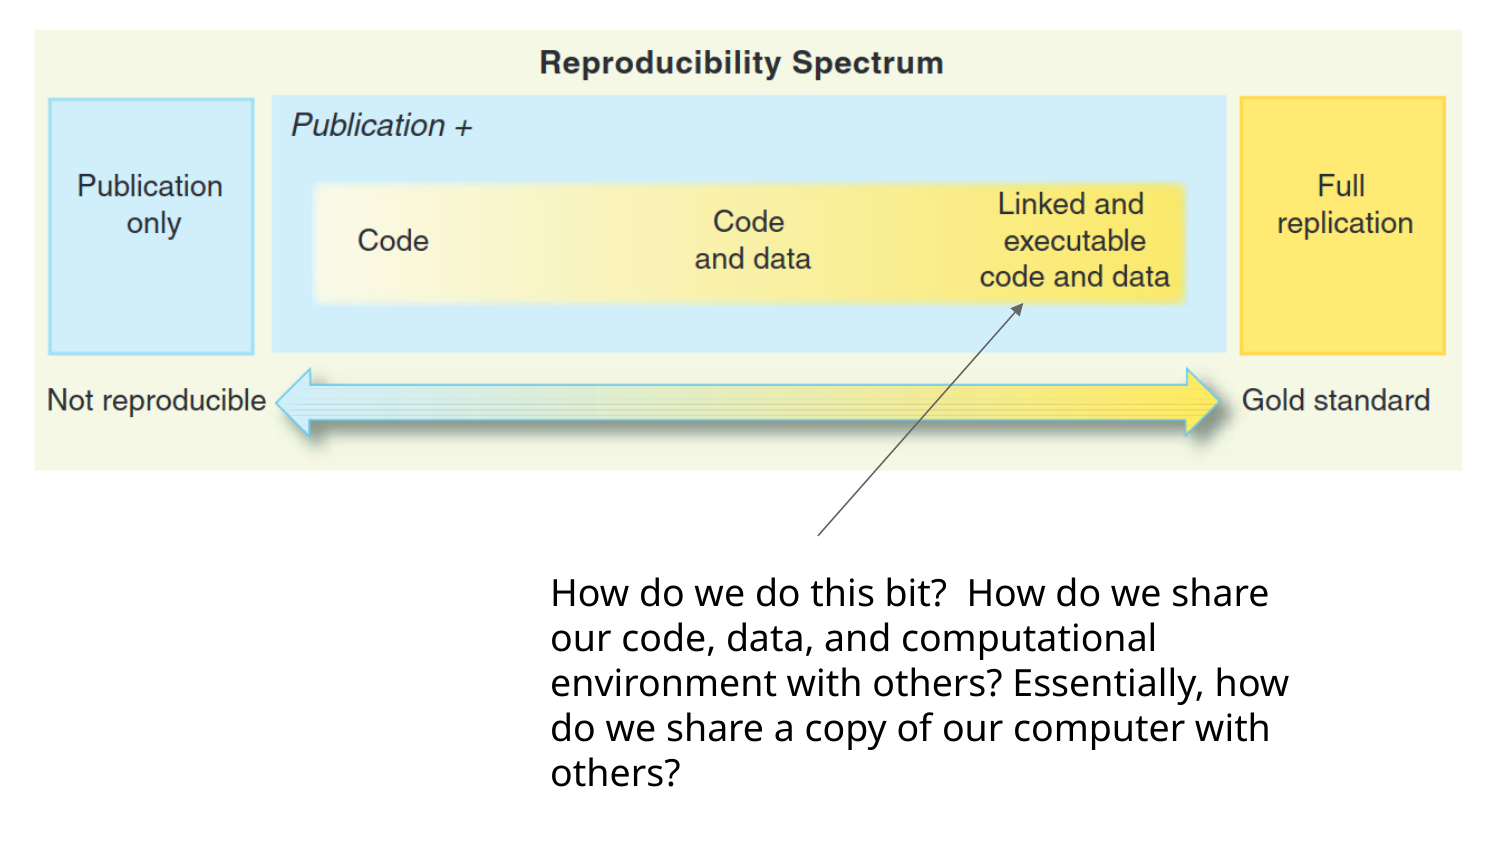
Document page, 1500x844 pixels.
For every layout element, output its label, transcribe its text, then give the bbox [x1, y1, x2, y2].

picture [24, 20, 1475, 483]
text_box How do we do this bit? How do we share our code, data, and computational environment with others? Essentially, how do we share a copy of our computer with others? [535, 553, 1347, 767]
